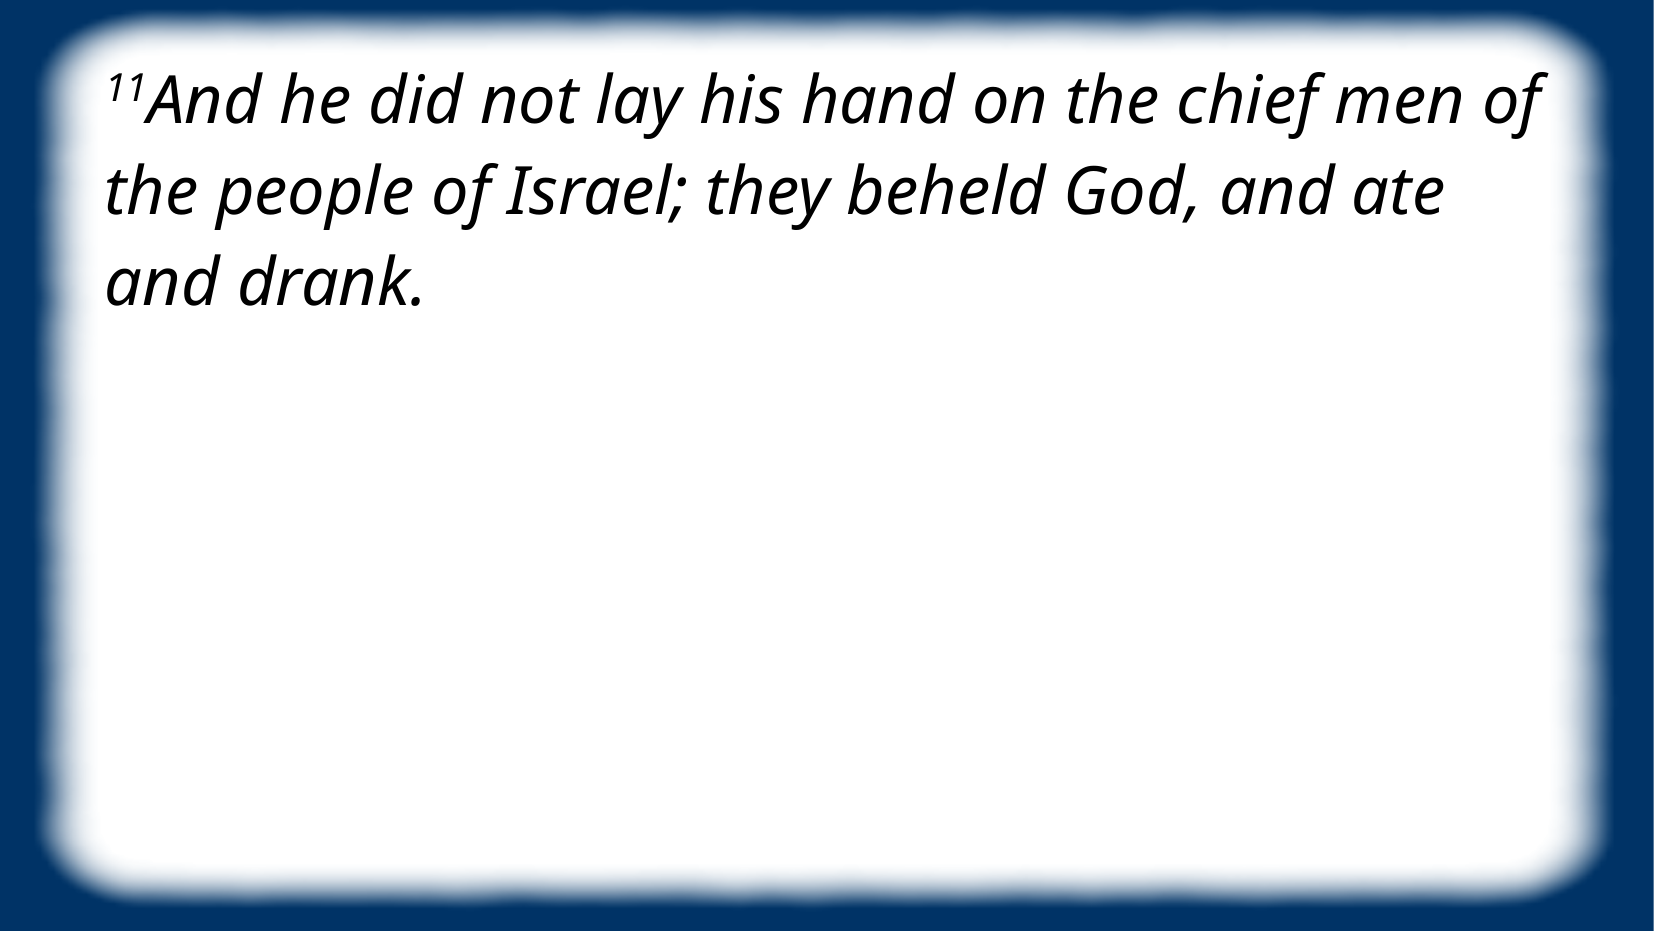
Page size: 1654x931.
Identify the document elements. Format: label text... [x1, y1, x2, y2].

text_box 11And he did not lay his hand on the chief men of the people of Israel; they beheld God, and ate and drank. [90, 45, 1561, 327]
picture [0, 0, 1654, 931]
